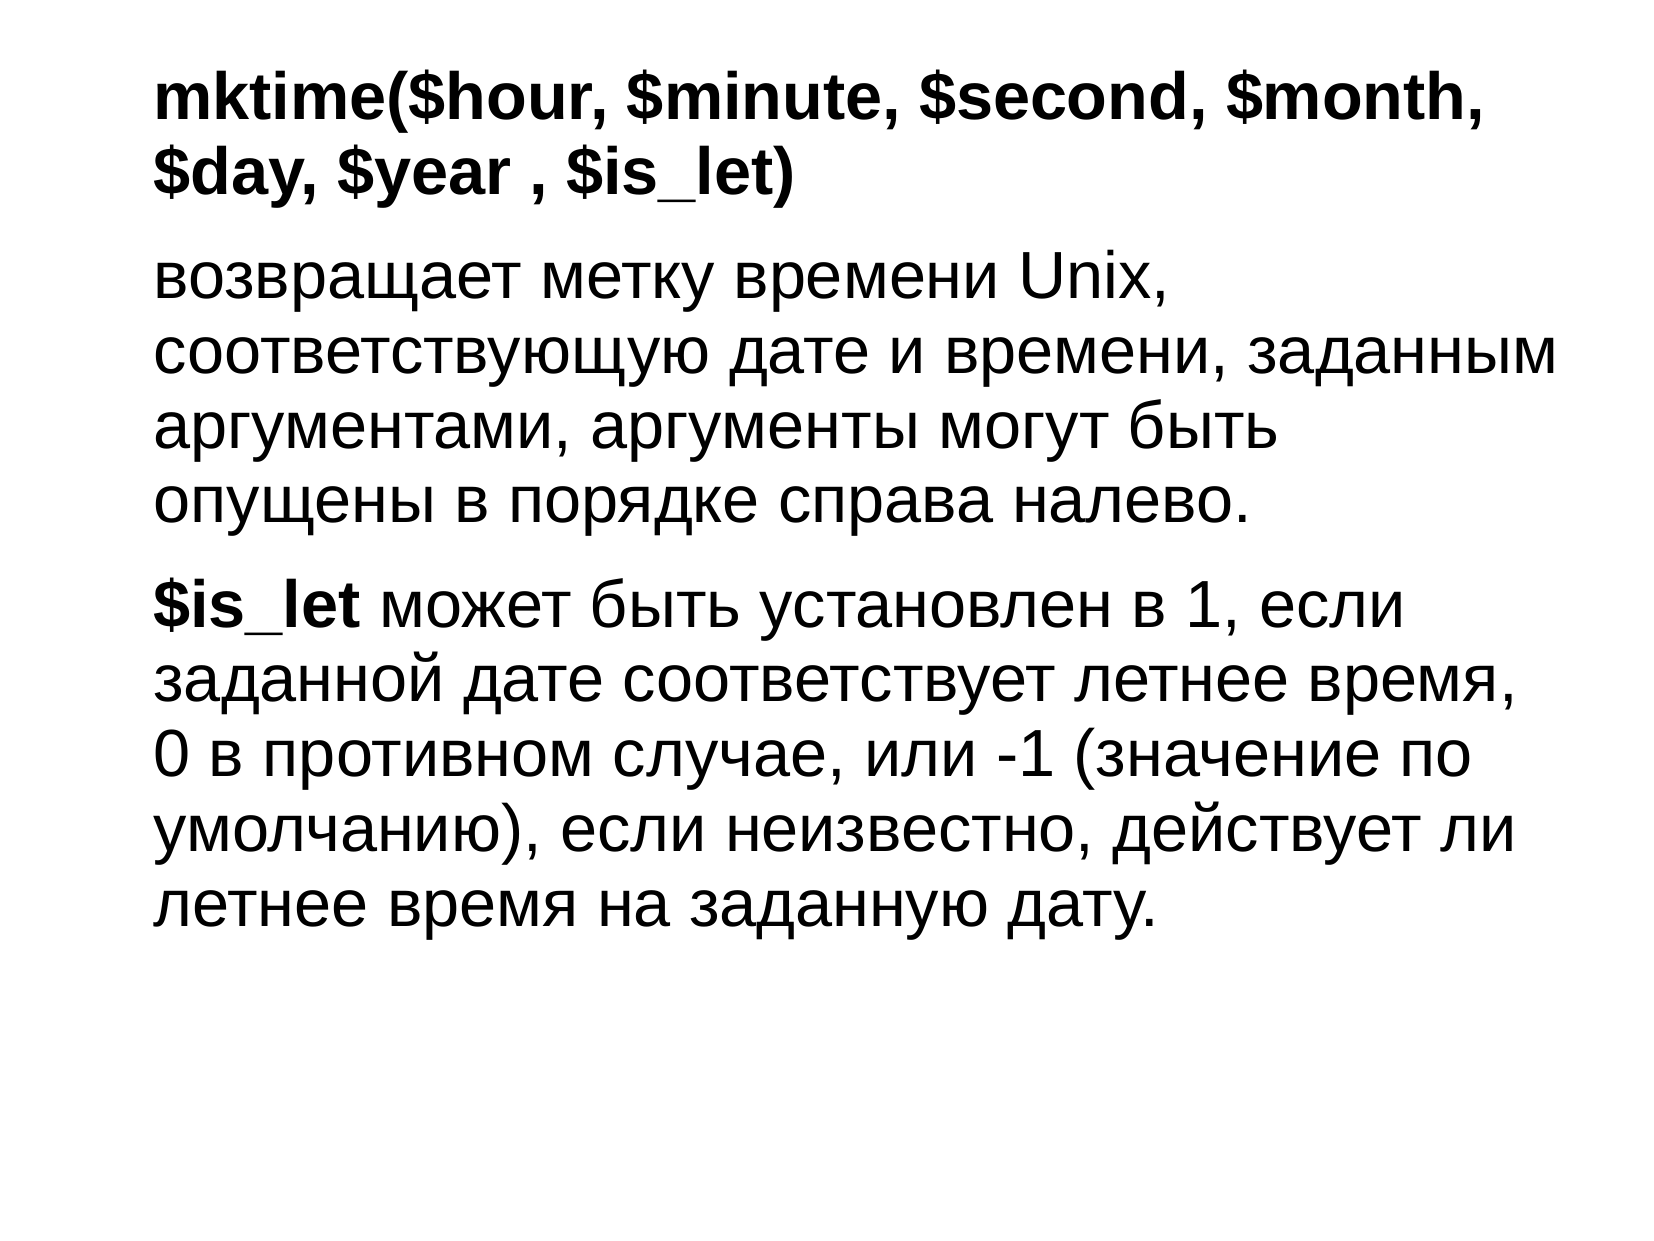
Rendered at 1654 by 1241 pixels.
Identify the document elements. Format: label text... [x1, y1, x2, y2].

list mktime($hour, $minute, $second, $month, $day, $year , $is_let) возвращает метку времени Unix, соответствующую дате и времени, заданным аргументами, аргументы могут быть опущены в порядке справа налево. $is_let может быть установлен в 1, если заданной дате соответствует летнее время, 0 в противном случае, или -1 (значение по умолчанию), если неизвестно, действует ли летнее время на заданную дату. [82, 59, 1571, 1109]
